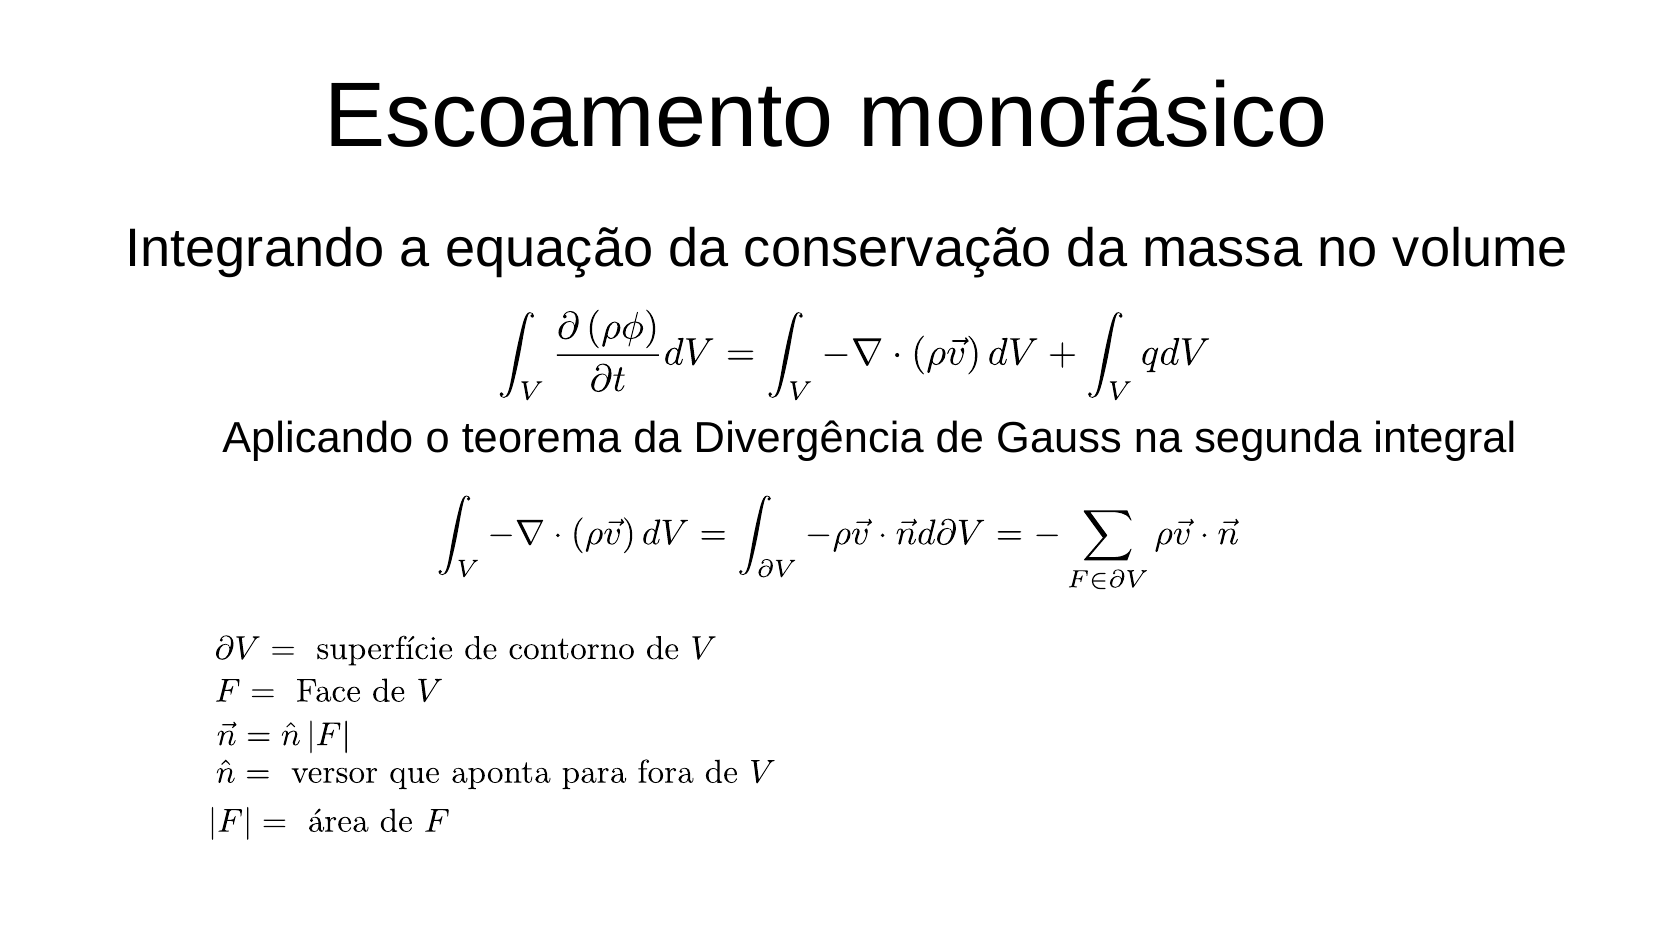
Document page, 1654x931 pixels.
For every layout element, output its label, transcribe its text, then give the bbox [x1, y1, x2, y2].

picture [214, 635, 716, 666]
picture [435, 494, 1241, 591]
picture [215, 759, 775, 790]
list Integrando a equação da conservação da massa no volume [0, 217, 1625, 296]
picture [215, 720, 347, 754]
list Aplicando o teorema da Divergência de Gauss na segunda integral [29, 413, 1654, 492]
picture [206, 805, 451, 842]
picture [214, 678, 442, 703]
picture [496, 308, 1211, 402]
title Escoamento monofásico [82, 37, 1571, 193]
